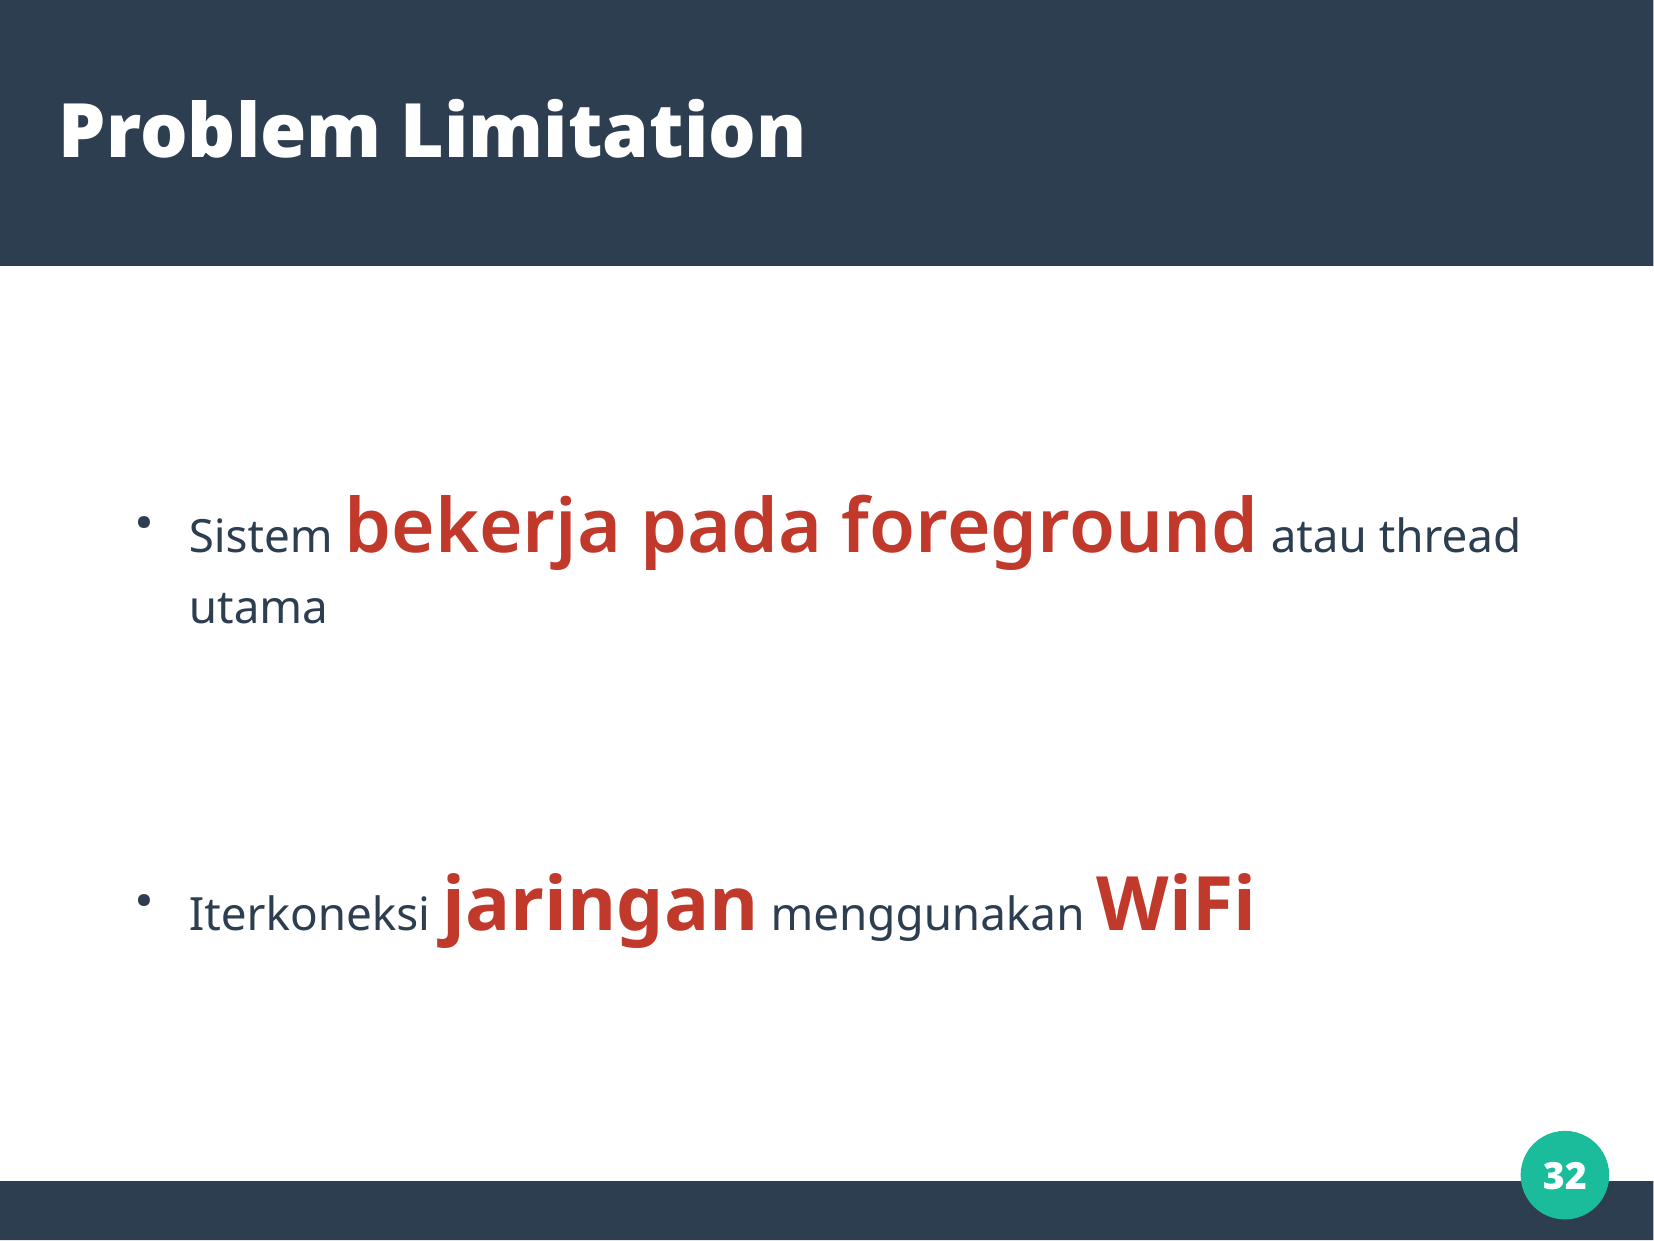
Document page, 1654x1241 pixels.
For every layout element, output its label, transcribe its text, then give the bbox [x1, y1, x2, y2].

list Sistem bekerja pada foreground atau thread utama Iterkoneksi jaringan menggunakan WiFi [118, 472, 1595, 975]
title Problem Limitation [58, 49, 1595, 207]
